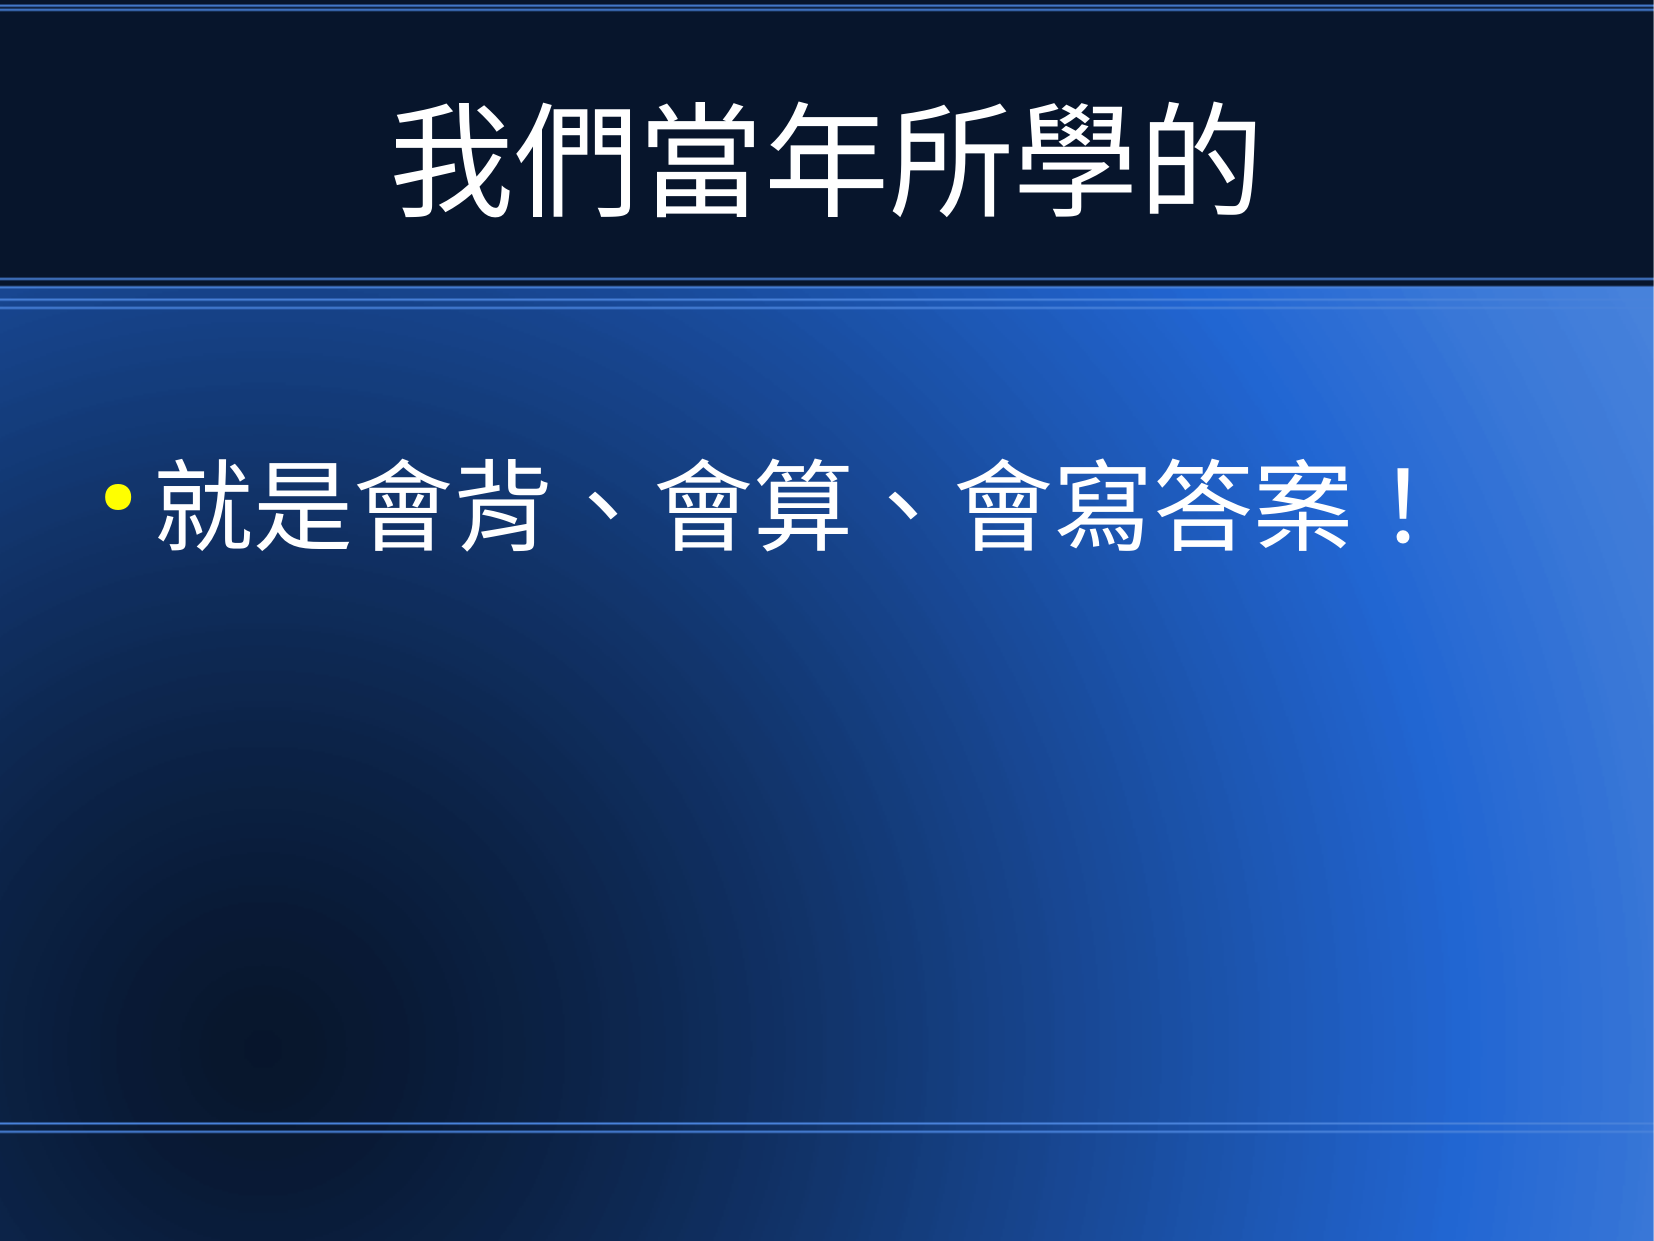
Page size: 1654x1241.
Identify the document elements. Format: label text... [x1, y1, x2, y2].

picture [0, 0, 1654, 1241]
title 我們當年所學的 [82, 49, 1571, 257]
list 就是會背、會算、會寫答案！ [82, 355, 1571, 1241]
